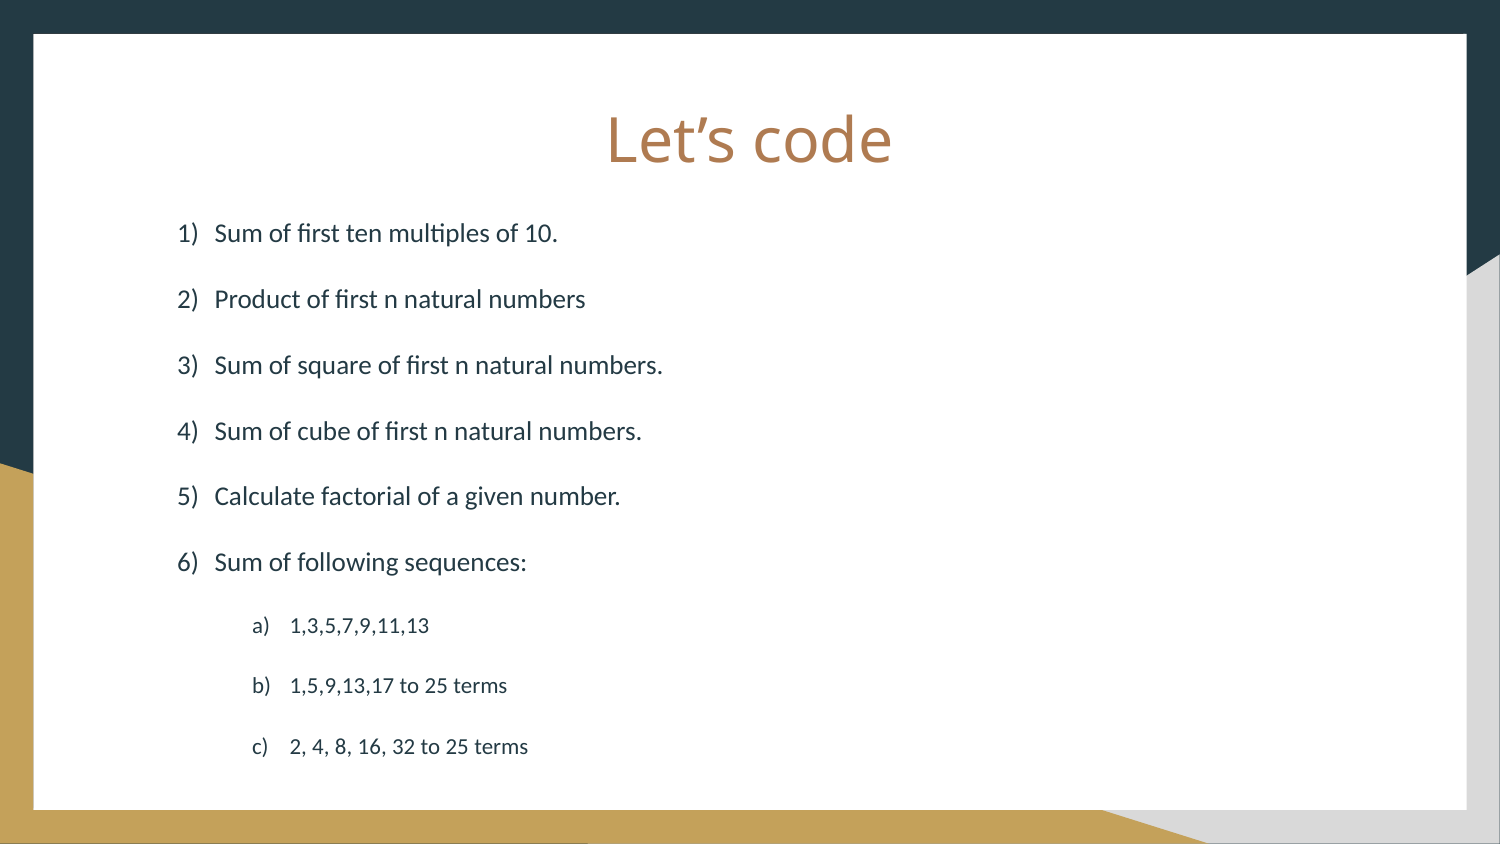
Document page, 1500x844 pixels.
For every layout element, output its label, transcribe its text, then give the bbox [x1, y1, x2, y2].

list Sum of first ten multiples of 10. Product of first n natural numbers Sum of square of first n natural numbers. Sum of cube of first n natural numbers. Calculate factorial of a given number. Sum of following sequences: 1,3,5,7,9,11,13 1,5,9,13,17 to 25 terms 2, 4, 8, 16, 32 to 25 terms [124, 200, 1356, 603]
title Let’s code [134, 84, 1366, 201]
